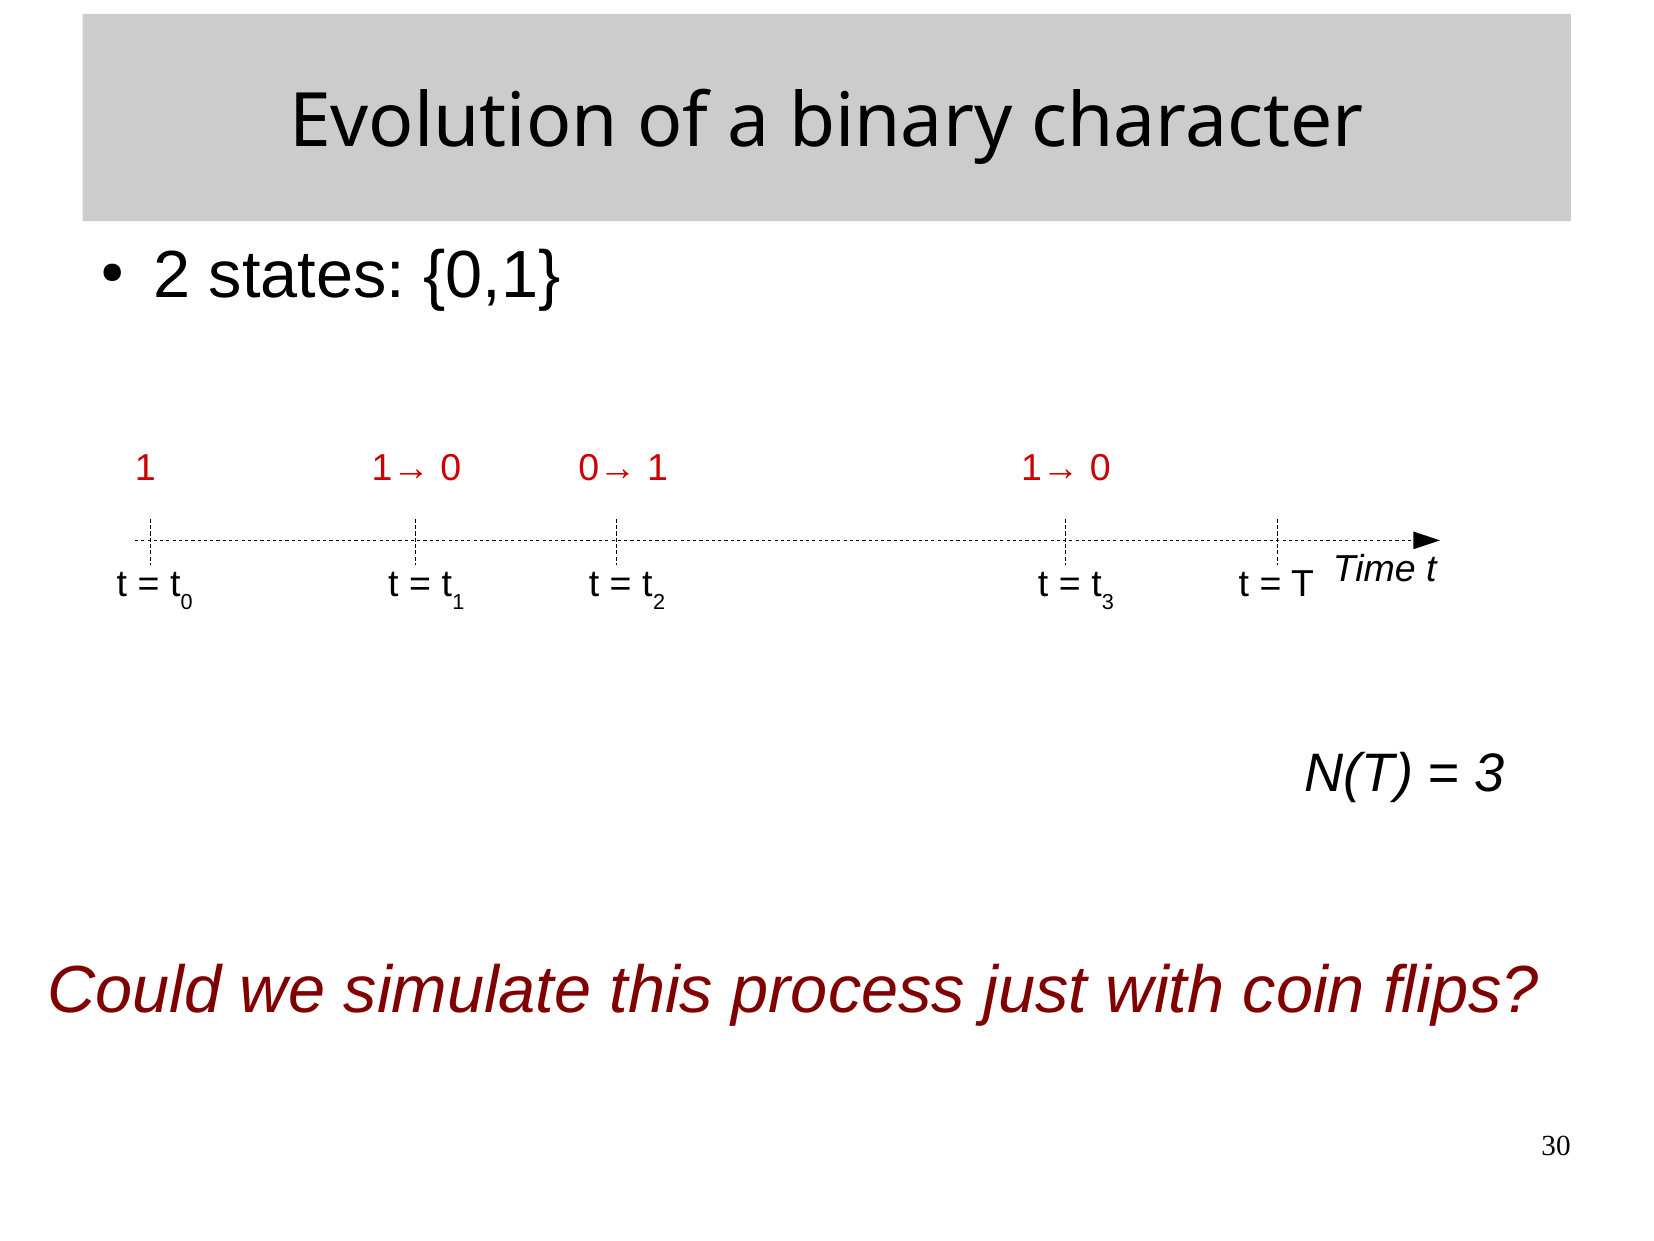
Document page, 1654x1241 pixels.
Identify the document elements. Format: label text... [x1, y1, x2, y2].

text_box 1→ 0 [356, 438, 477, 496]
text_box 1→ 0 [1006, 438, 1127, 496]
title Evolution of a binary character [82, 13, 1571, 222]
text_box Time t [1318, 540, 1514, 598]
text_box t = t0 [101, 555, 211, 622]
text_box t = t3 [1023, 555, 1132, 622]
text_box t = t2 [574, 555, 683, 622]
text_box t = T [1223, 555, 1333, 613]
text_box 1 [120, 438, 196, 496]
text_box N(T) = 3 [1290, 735, 1576, 824]
text_box t = t1 [373, 555, 482, 622]
text_box Could we simulate this process just with coin flips? [32, 945, 1654, 1051]
list 2 states: {0,1} [82, 237, 1571, 421]
text_box 0→ 1 [563, 438, 684, 496]
